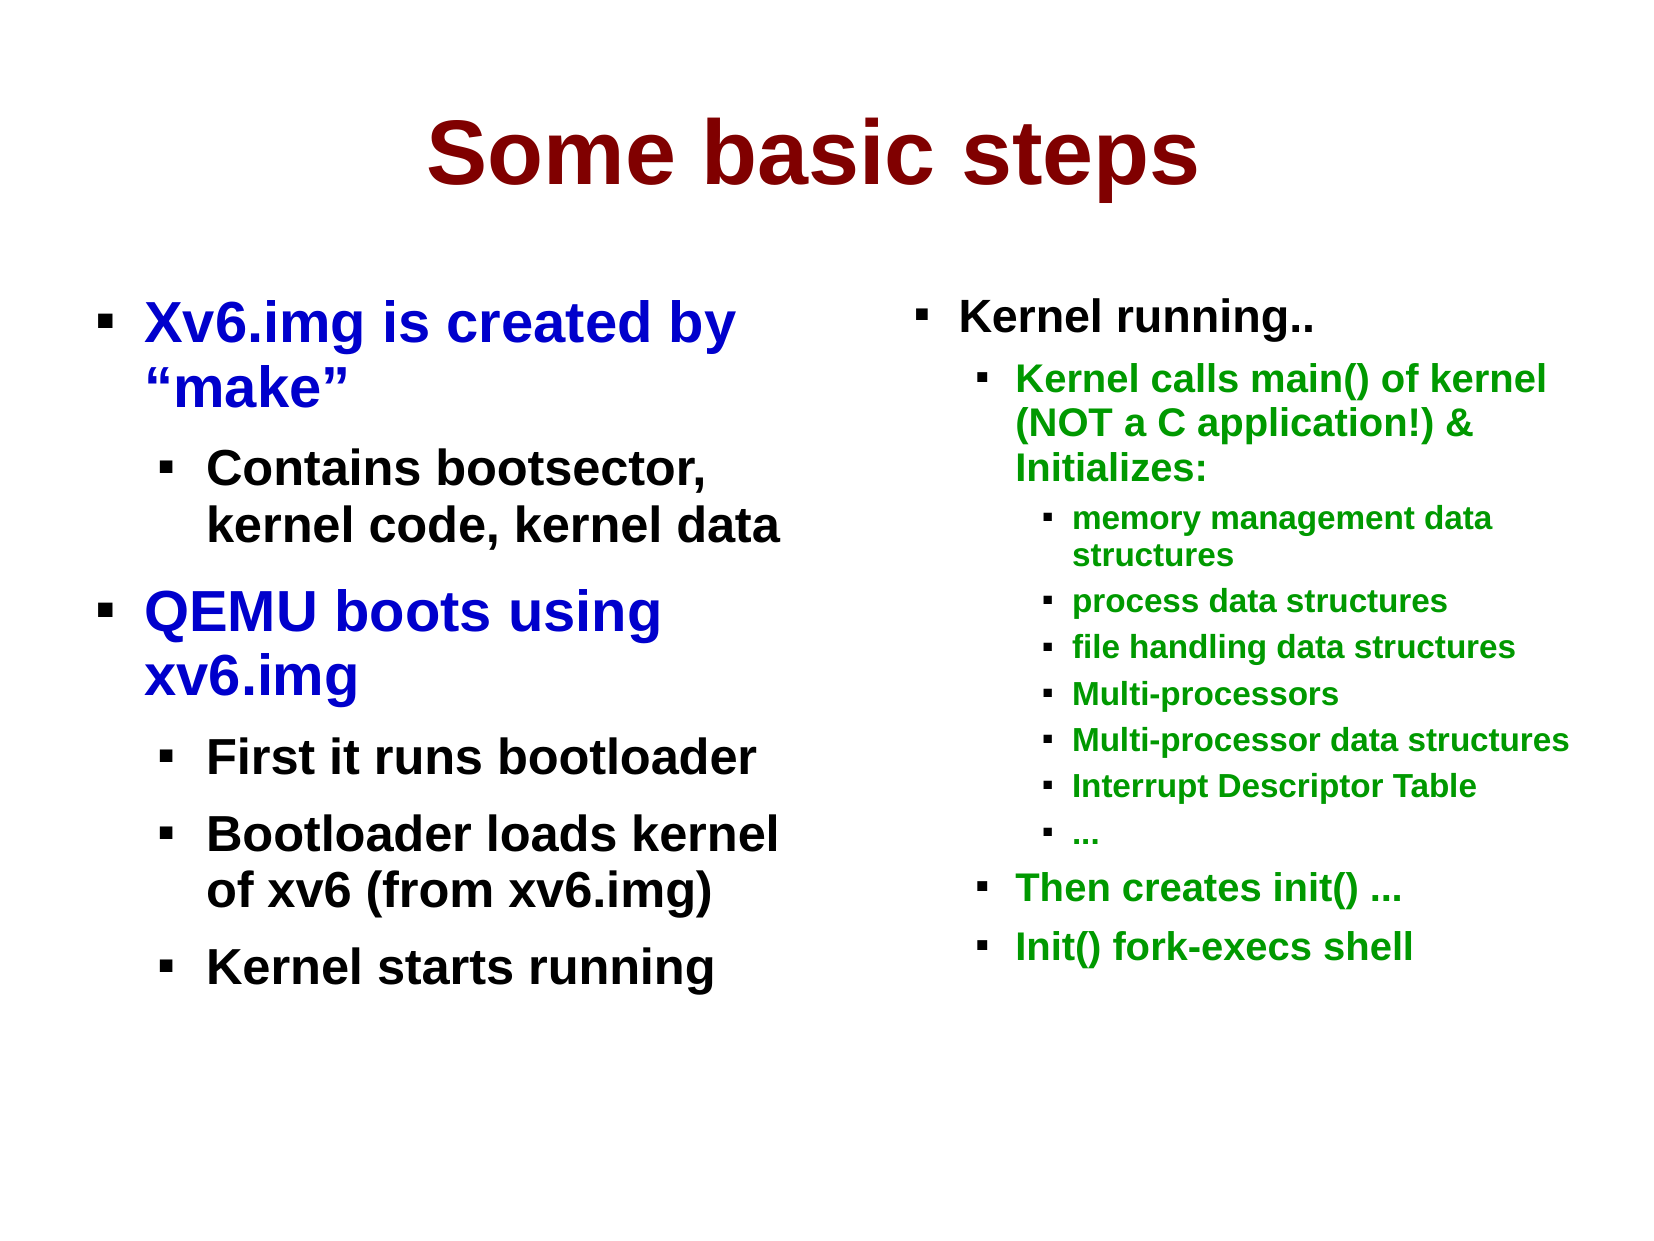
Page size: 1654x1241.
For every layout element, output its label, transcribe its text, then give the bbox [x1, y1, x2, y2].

list Xv6.img is created by “make” Contains bootsector, kernel code, kernel data QEMU boots using xv6.img First it runs bootloader Bootloader loads kernel of xv6 (from xv6.img) Kernel starts running [82, 290, 809, 1010]
list Kernel running.. Kernel calls main() of kernel (NOT a C application!) & Initializes: memory management data structures process data structures file handling data structures Multi-processors Multi-processor data structures Interrupt Descriptor Table ... Then creates init() ... Init() fork-execs shell [845, 290, 1572, 1010]
title Some basic steps [82, 49, 1571, 257]
